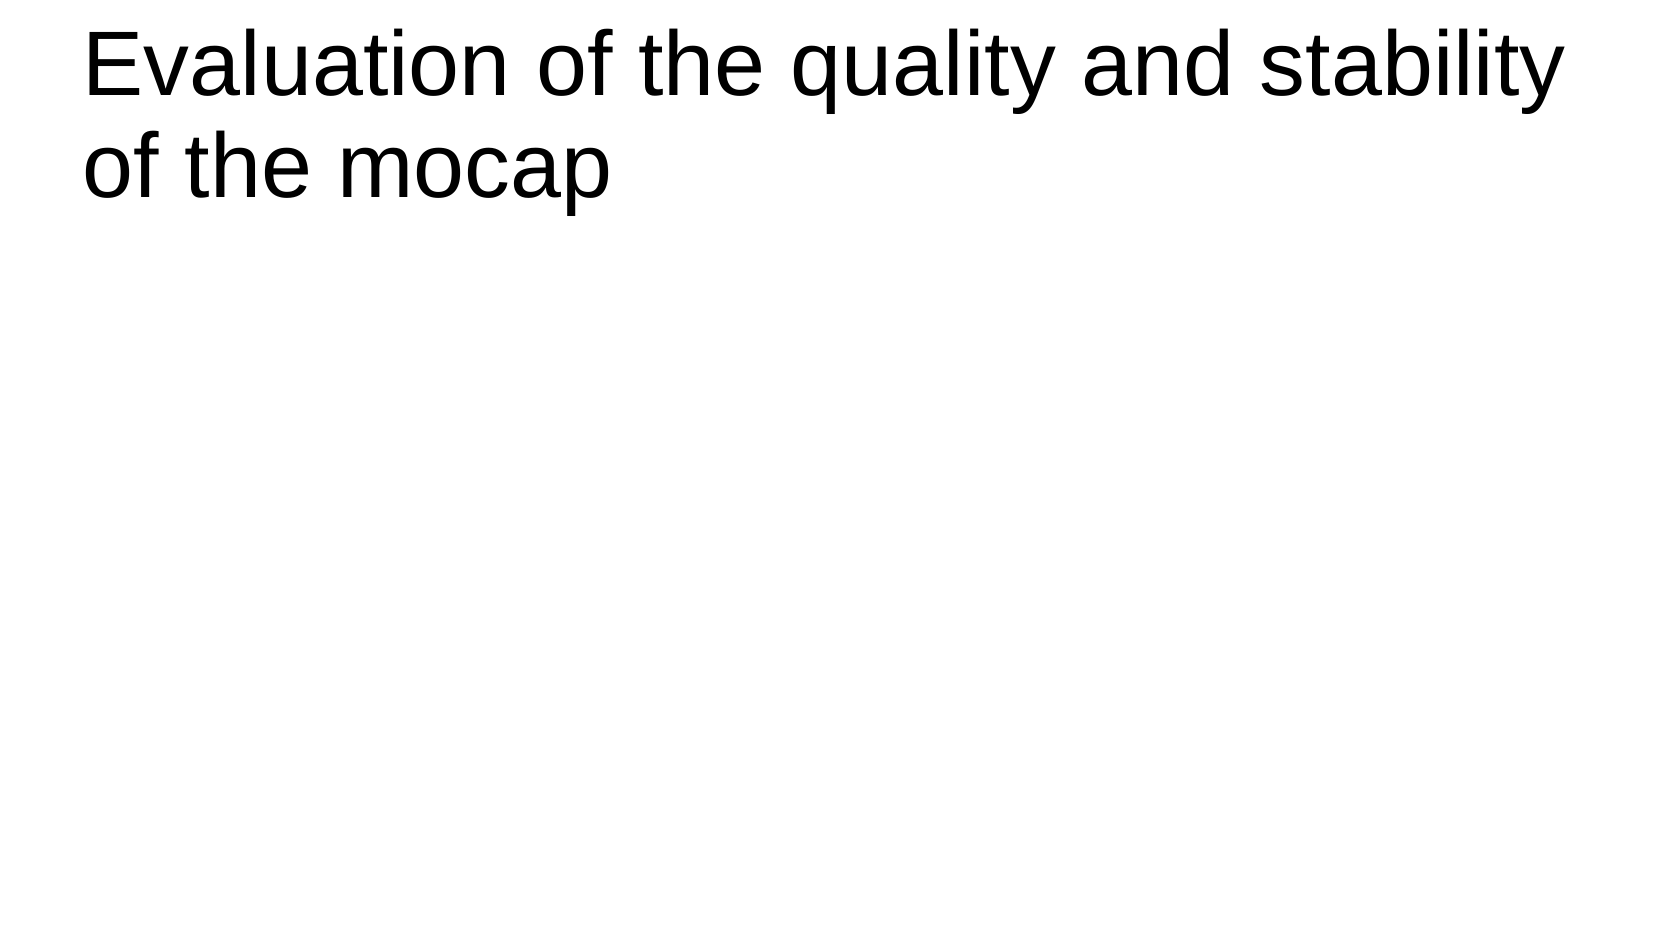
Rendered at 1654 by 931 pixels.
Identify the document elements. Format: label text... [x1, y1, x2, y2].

title Evaluation of the quality and stability of the mocap [82, 12, 1571, 218]
